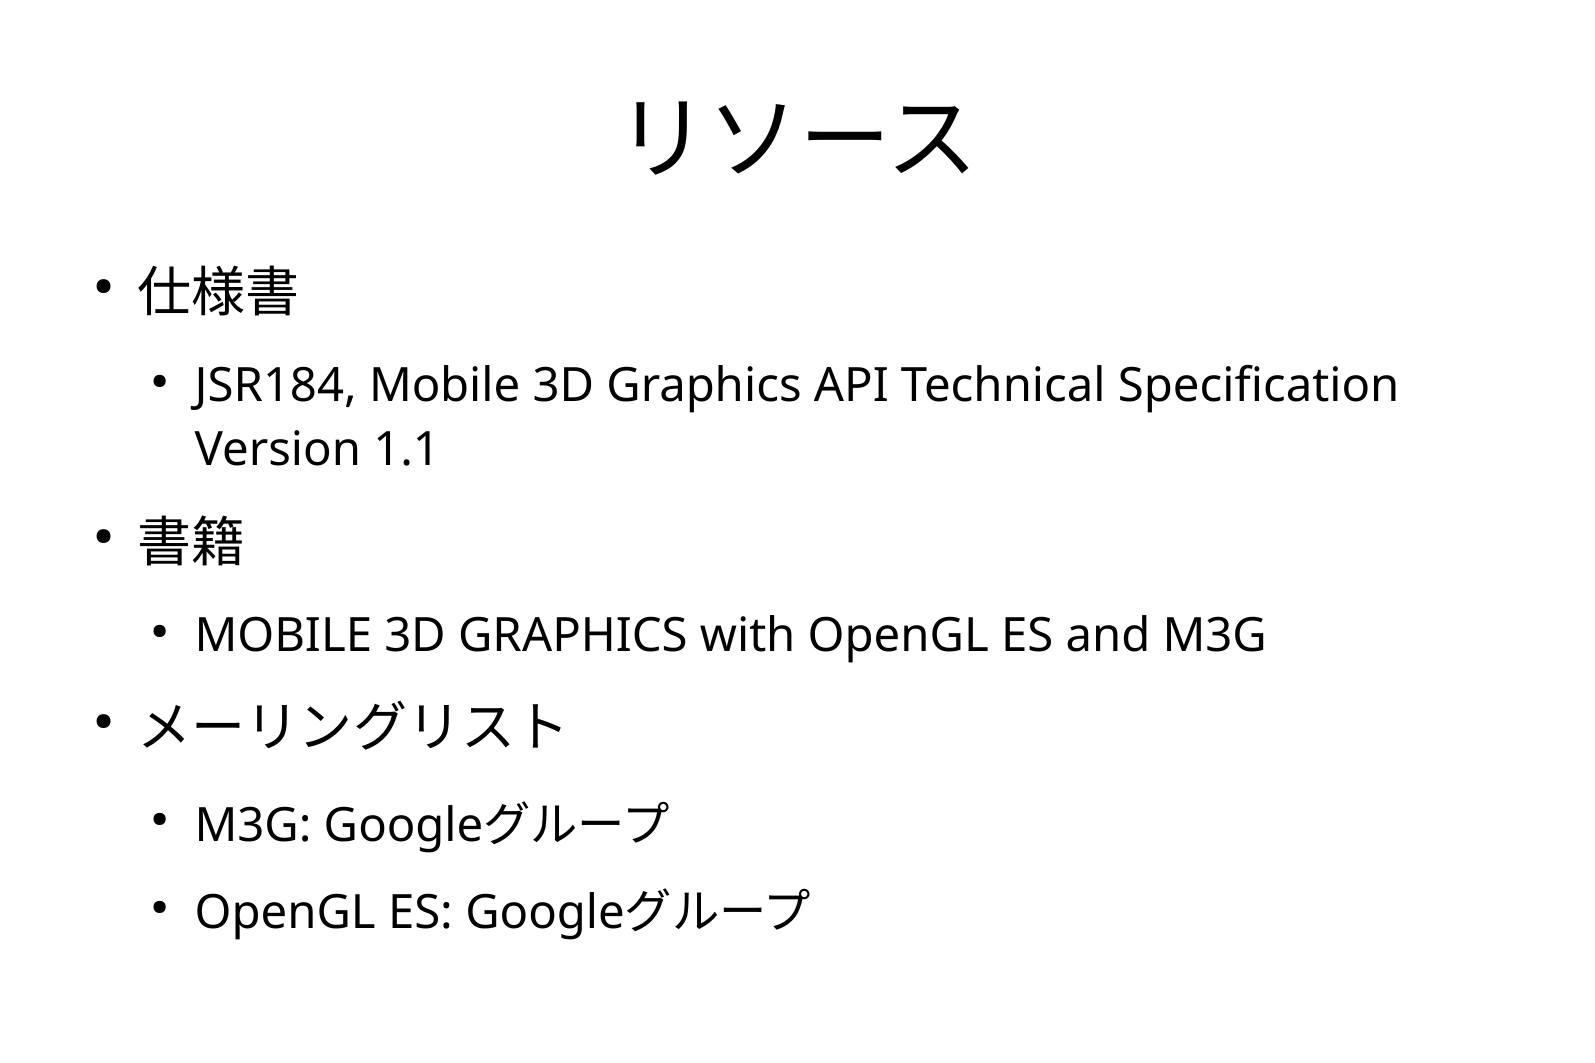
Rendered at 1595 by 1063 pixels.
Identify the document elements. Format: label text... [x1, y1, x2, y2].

list 仕様書 JSR184, Mobile 3D Graphics API Technical Specification Version 1.1 書籍 MOBILE 3D GRAPHICS with OpenGL ES and M3G メーリングリスト M3G: Googleグループ OpenGL ES: Googleグループ [79, 248, 1515, 951]
title リソース [79, 29, 1515, 233]
